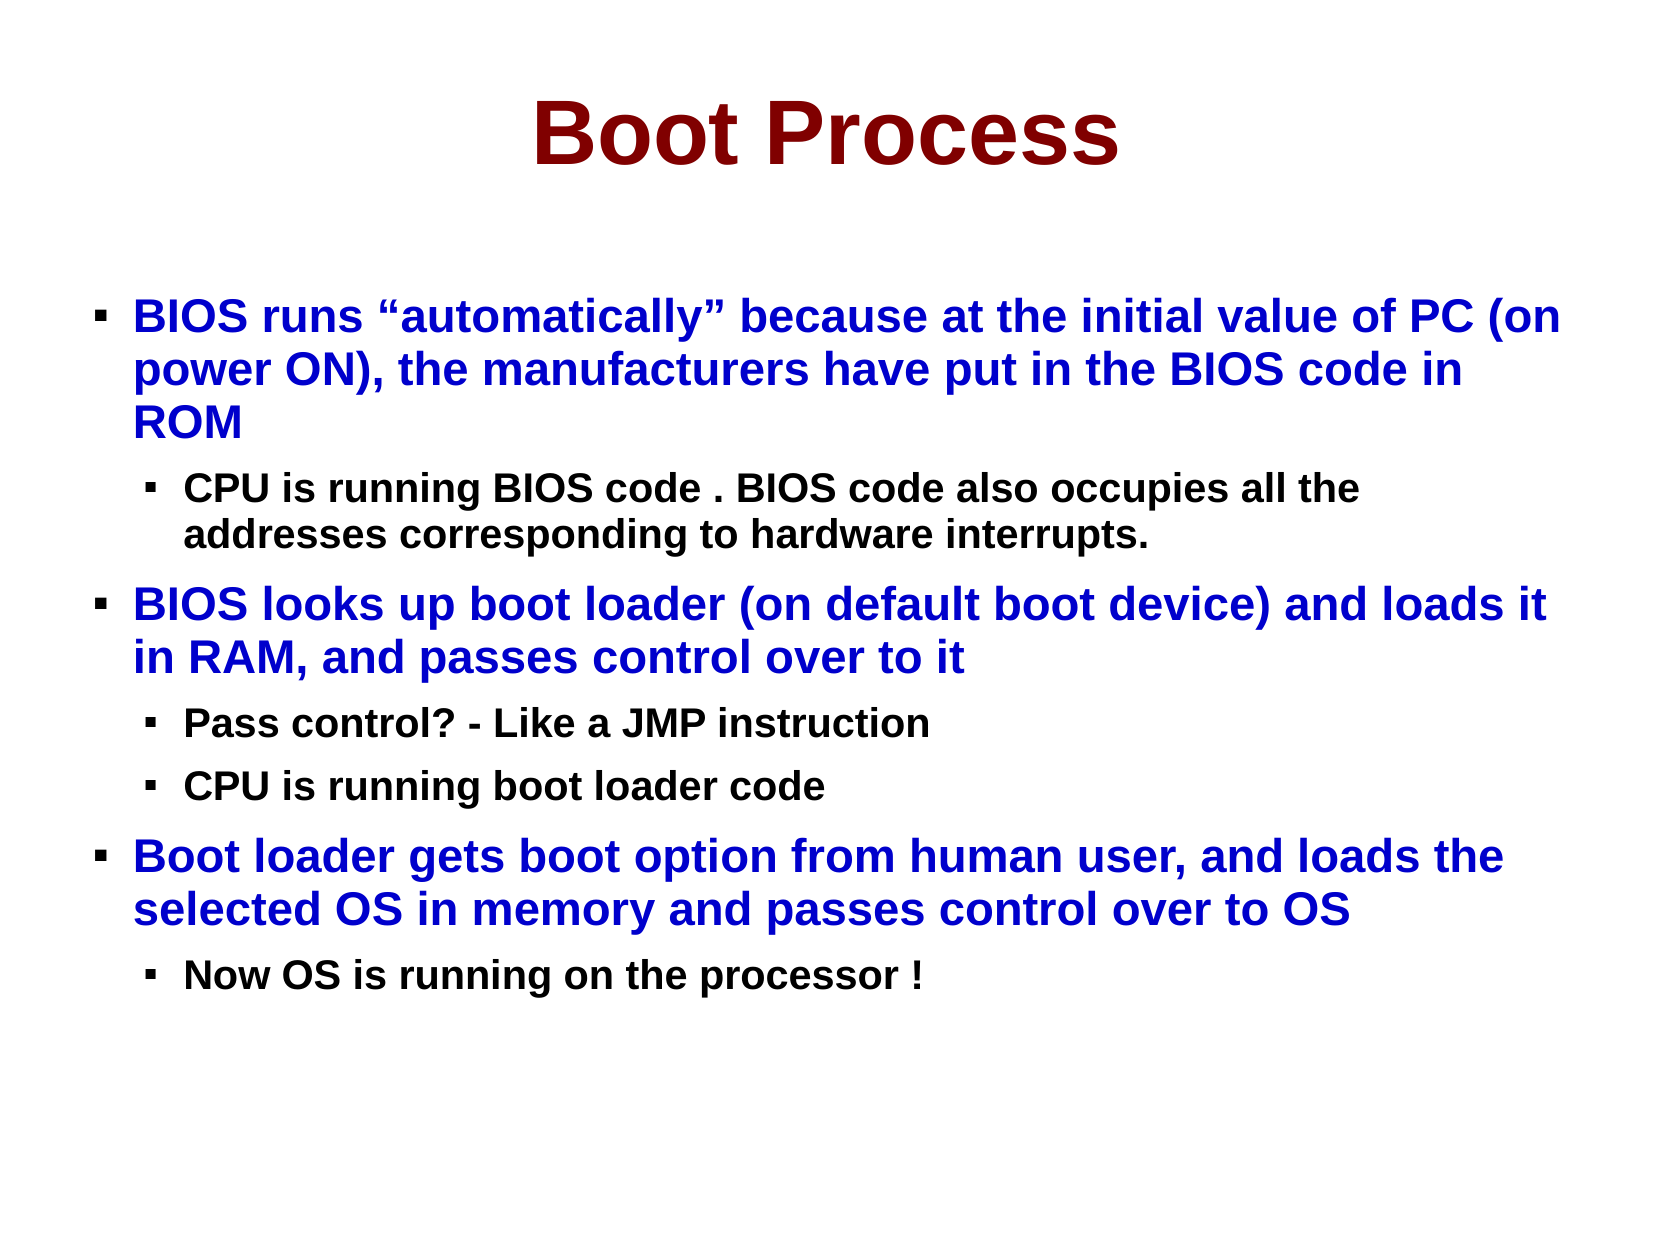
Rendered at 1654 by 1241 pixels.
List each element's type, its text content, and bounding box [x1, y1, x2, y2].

title Boot Process [82, 29, 1571, 237]
list BIOS runs “automatically” because at the initial value of PC (on power ON), the manufacturers have put in the BIOS code in ROM CPU is running BIOS code . BIOS code also occupies all the addresses corresponding to hardware interrupts. BIOS looks up boot loader (on default boot device) and loads it in RAM, and passes control over to it Pass control? - Like a JMP instruction CPU is running boot loader code Boot loader gets boot option from human user, and loads the selected OS in memory and passes control over to OS Now OS is running on the processor ! [82, 290, 1571, 1010]
